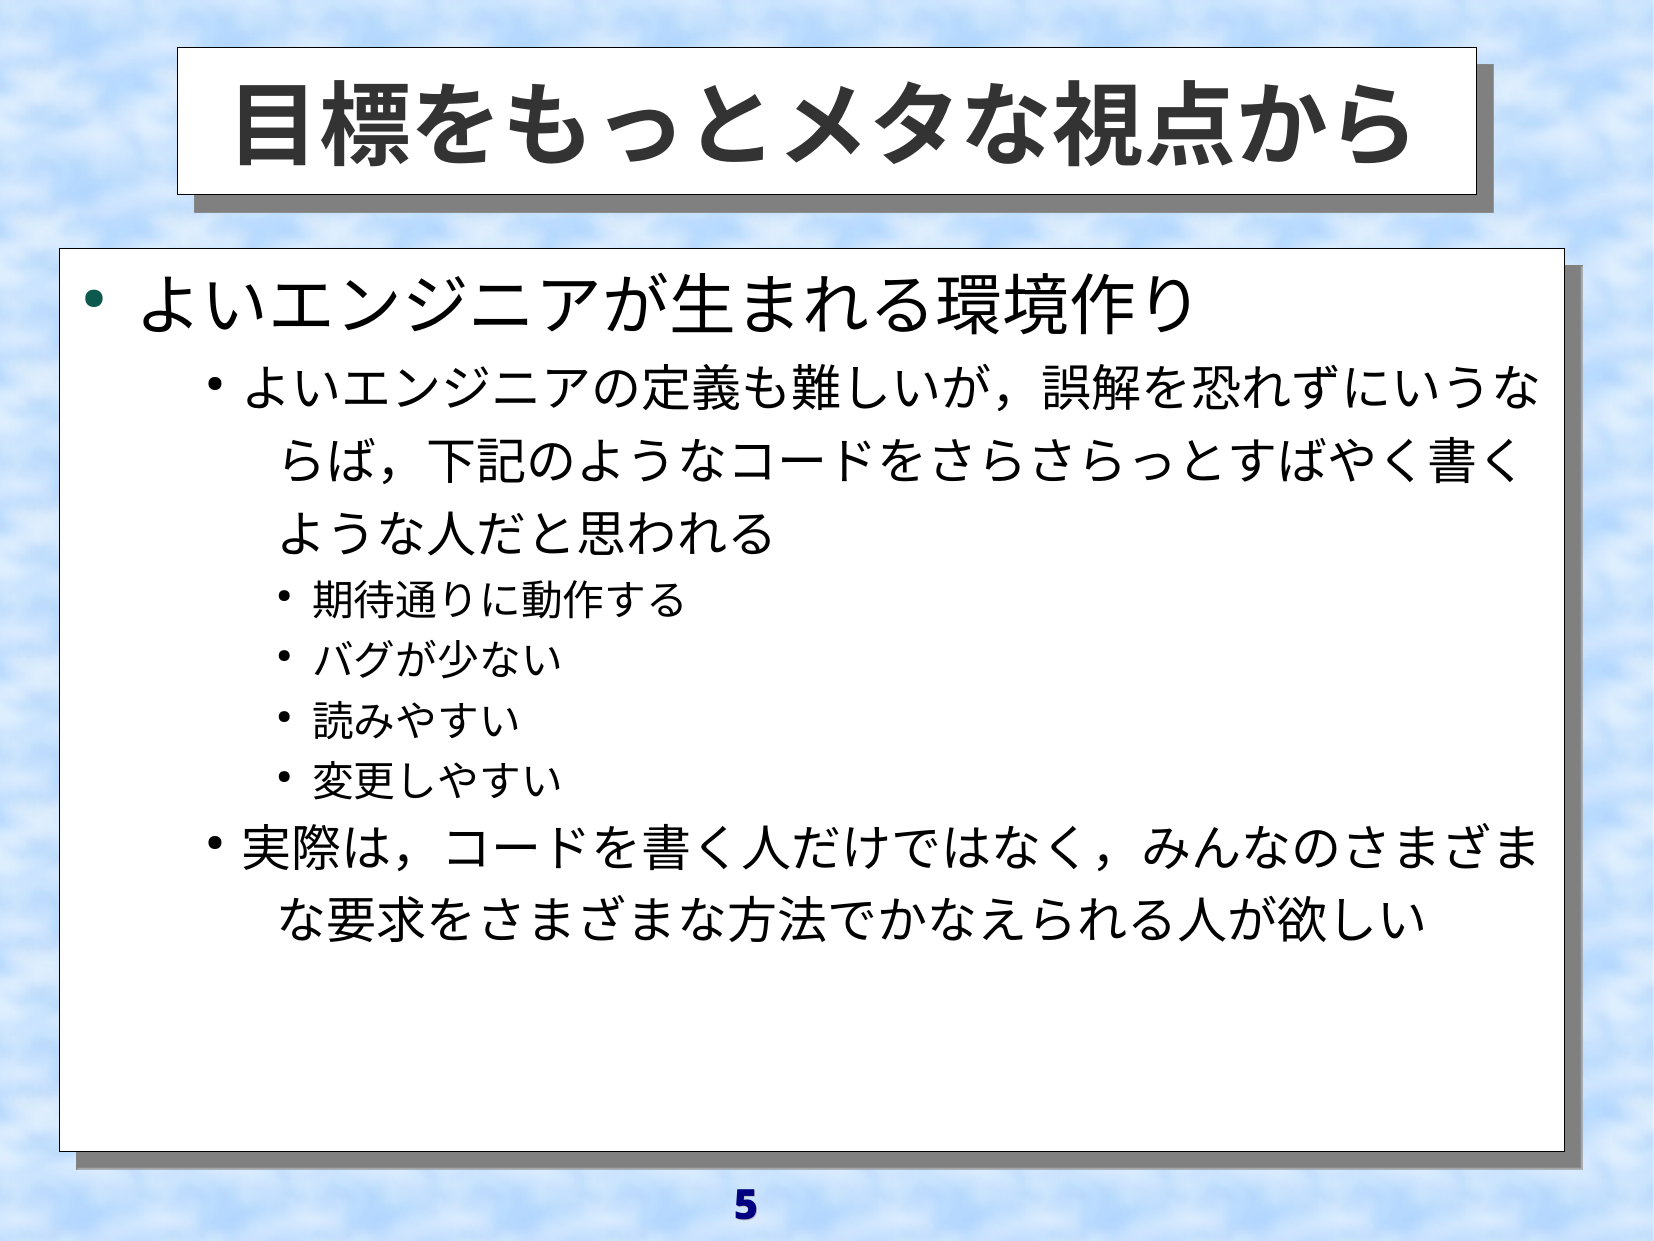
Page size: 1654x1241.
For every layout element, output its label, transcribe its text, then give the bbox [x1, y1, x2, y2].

title 目標をもっとメタな視点から [218, 49, 1430, 187]
picture [0, 0, 1654, 1241]
list よいエンジニアが生まれる環境作り よいエンジニアの定義も難しいが，誤解を恐れずにいうならば，下記のようなコードをさらさらっとすばやく書くような人だと思われる 期待通りに動作する バグが少ない 読みやすい 変更しやすい 実際は，コードを書く人だけではなく，みんなのさまざまな要求をさまざまな方法でかなえられる人が欲しい [64, 252, 1565, 1108]
